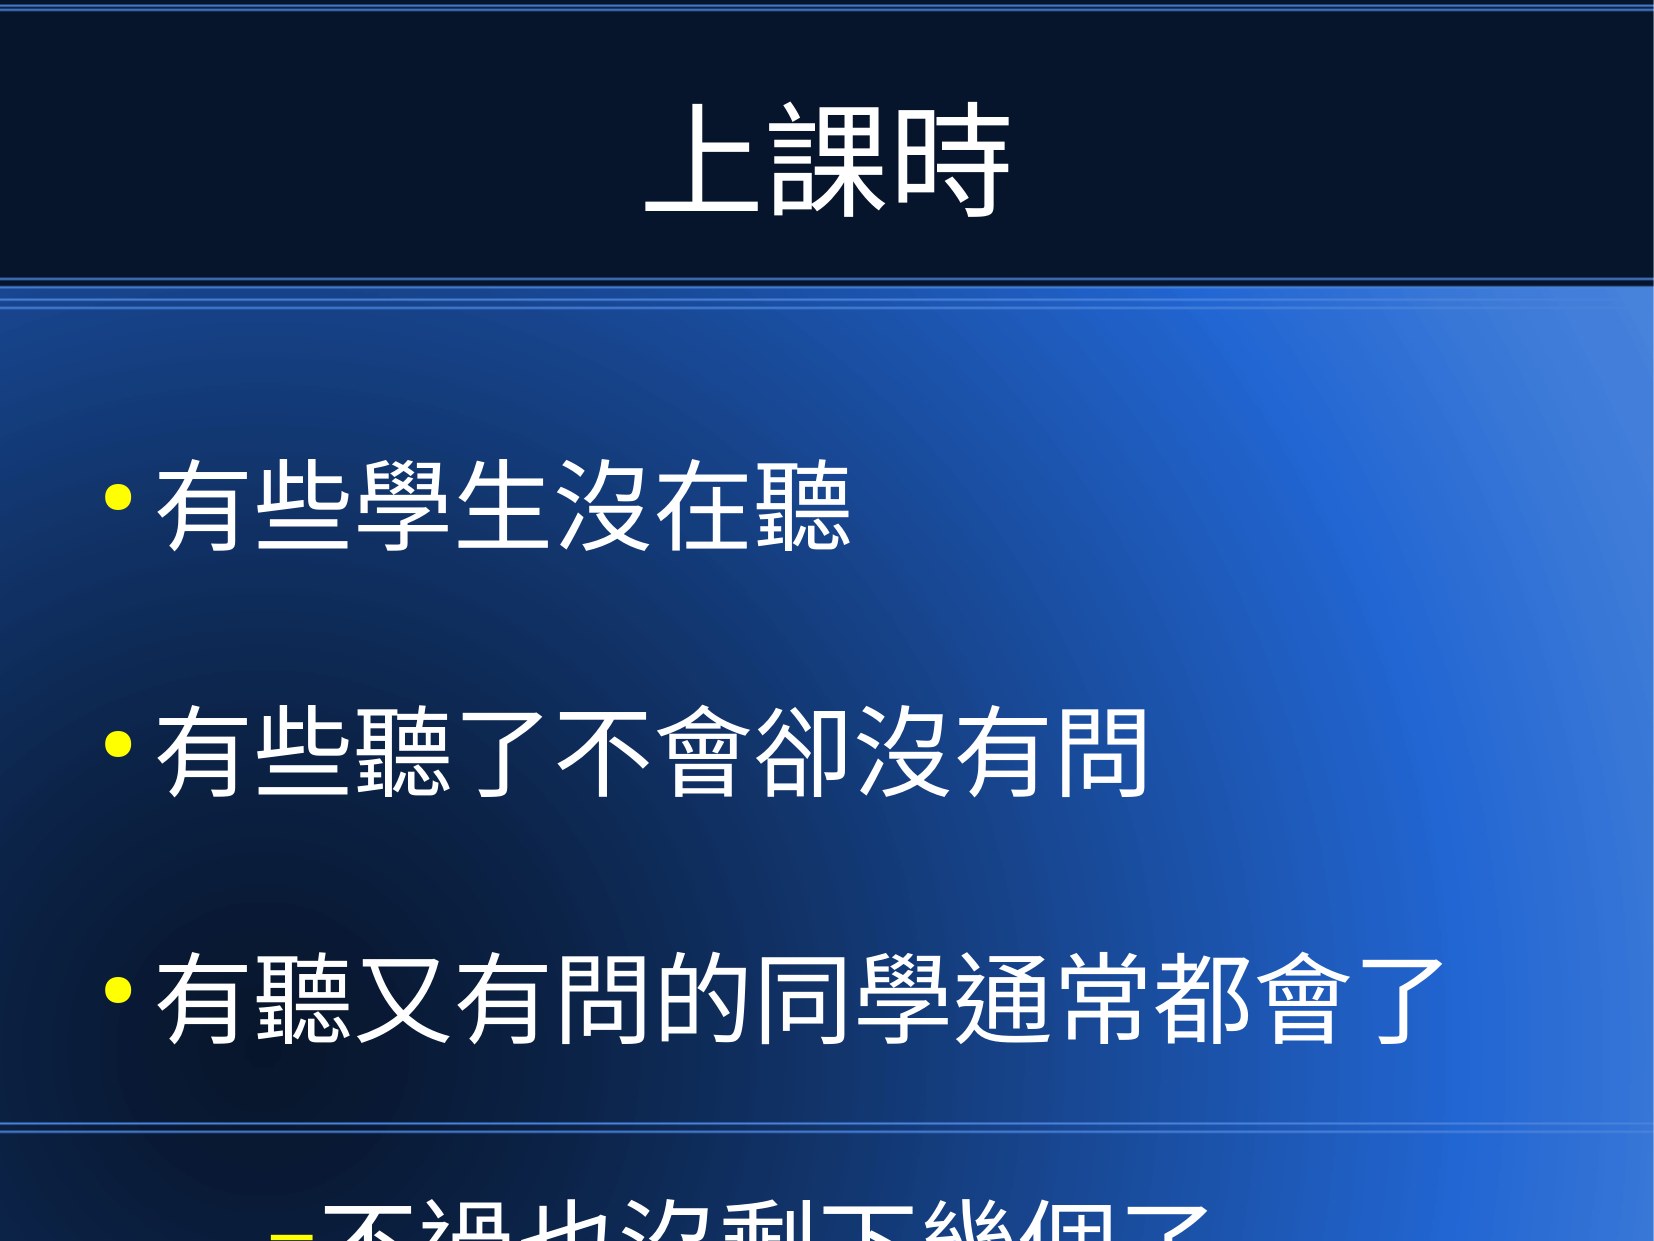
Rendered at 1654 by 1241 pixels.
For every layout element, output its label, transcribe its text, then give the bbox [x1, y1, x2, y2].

list 有些學生沒在聽 有些聽了不會卻沒有問 有聽又有問的同學通常都會了 不過也沒剩下幾個了 [82, 355, 1571, 1241]
title 上課時 [82, 49, 1571, 257]
picture [0, 0, 1654, 1241]
